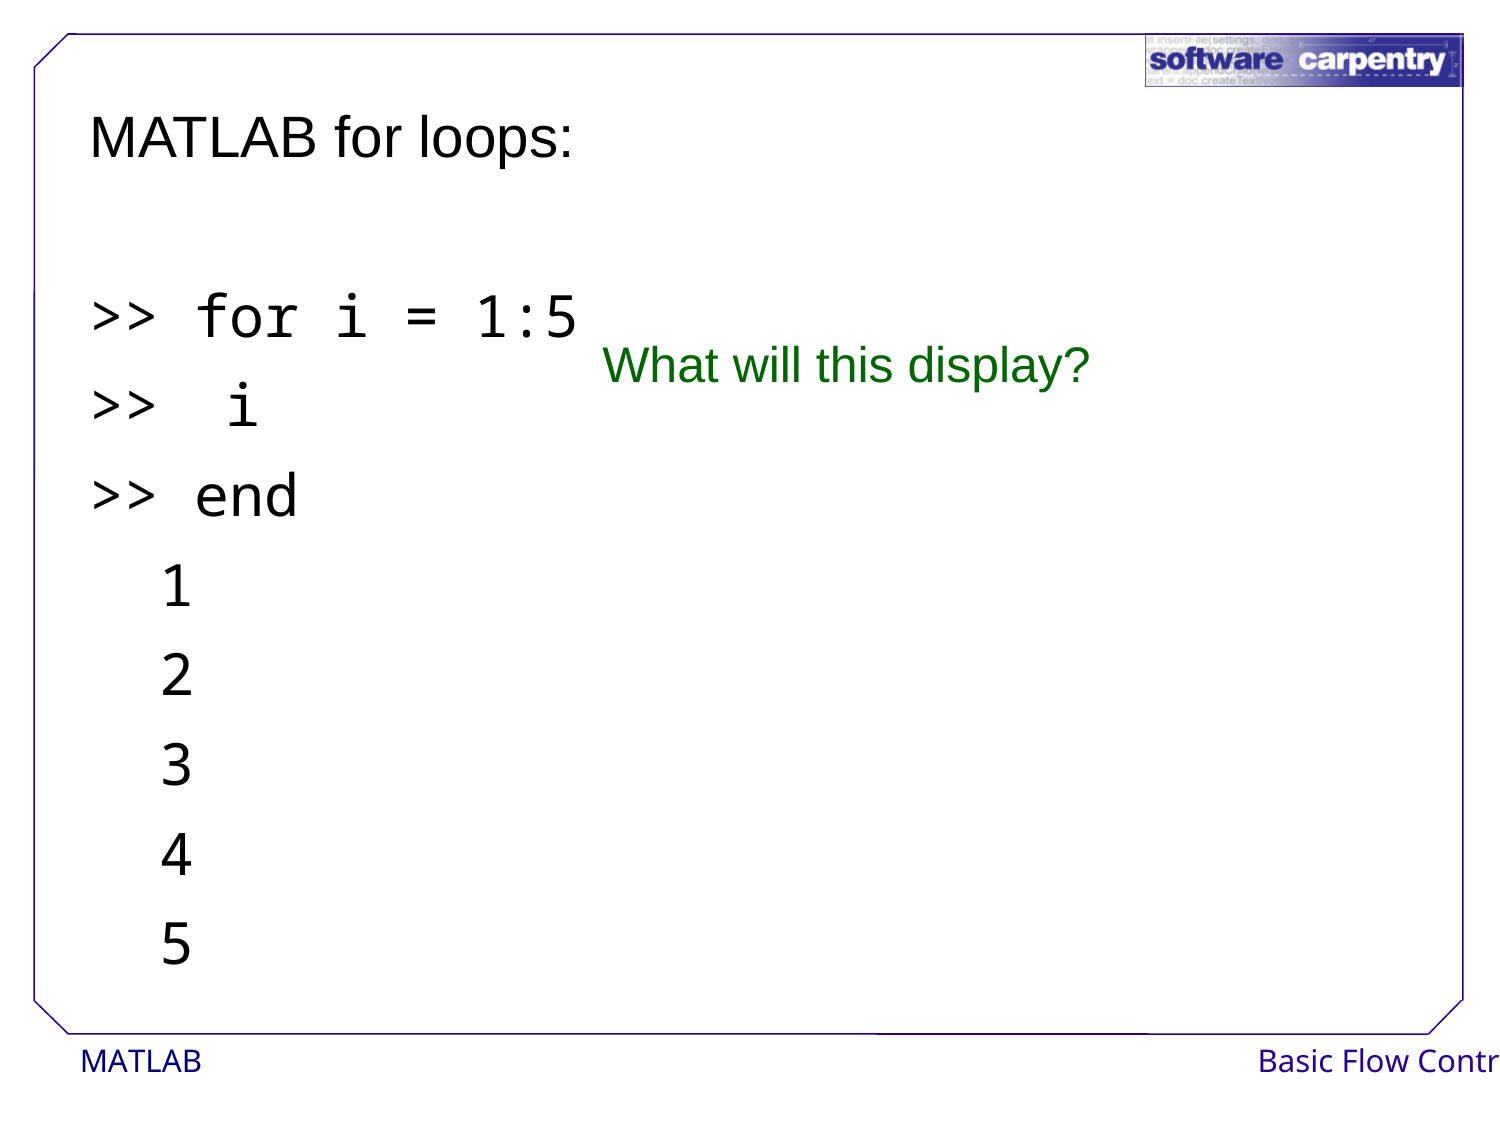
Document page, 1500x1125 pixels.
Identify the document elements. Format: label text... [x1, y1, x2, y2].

list MATLAB for loops: >> for i = 1:5 >> i >> end 1 2 3 4 5 [75, 99, 1426, 1013]
text_box What will this display? [587, 324, 1213, 401]
picture [1145, 33, 1464, 87]
